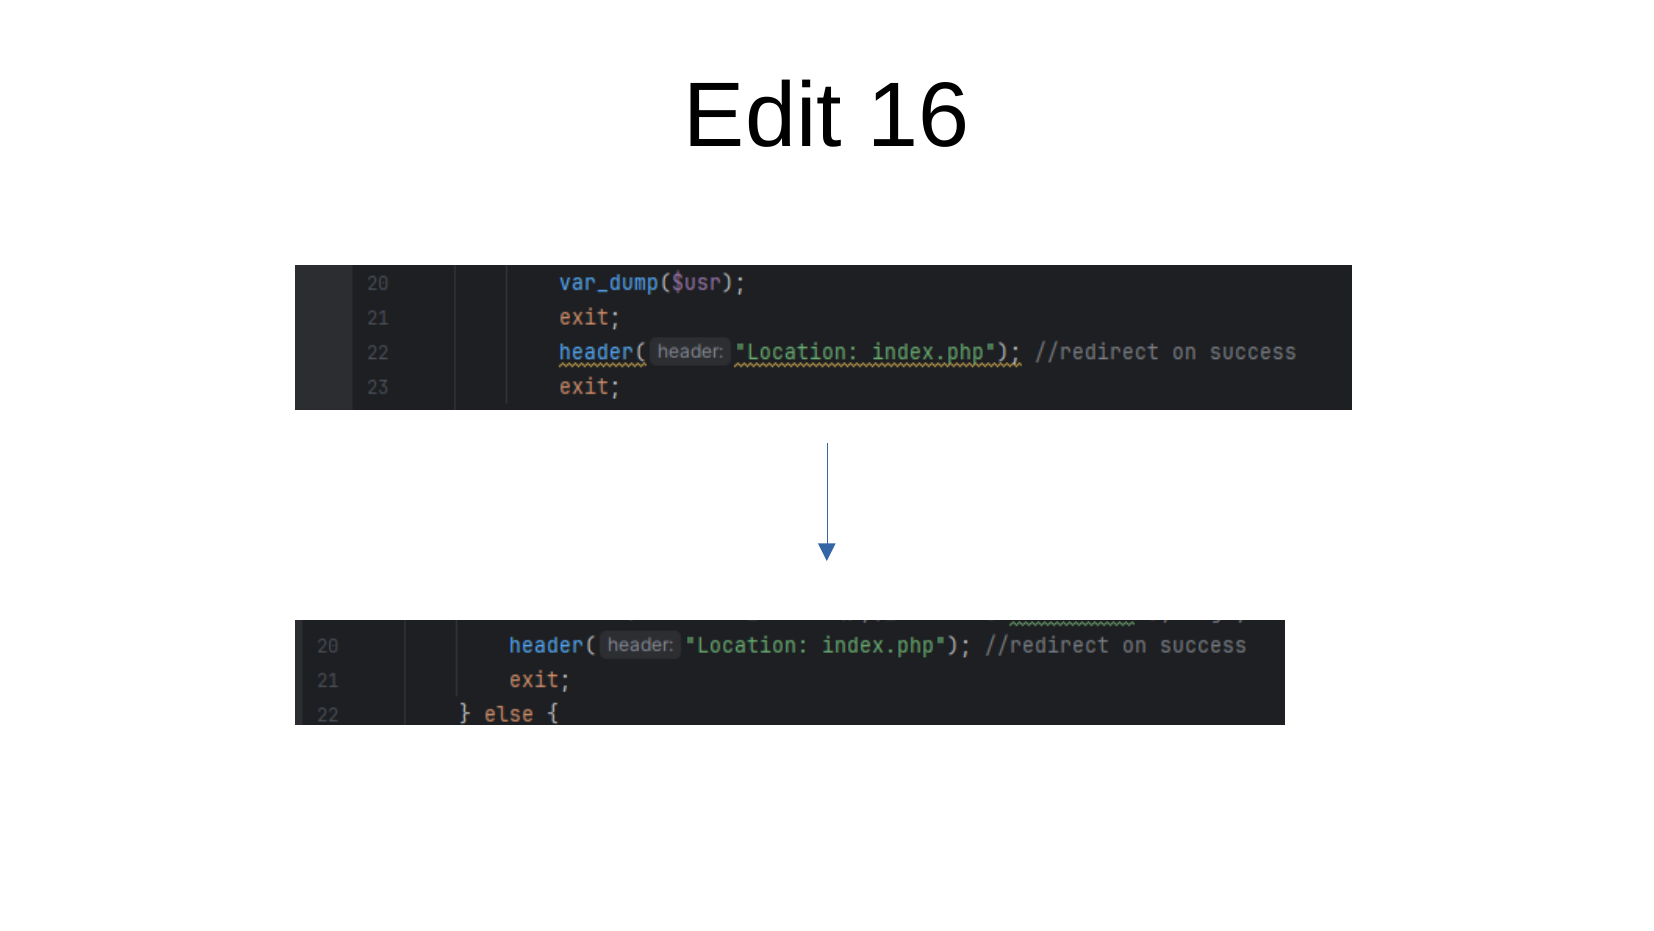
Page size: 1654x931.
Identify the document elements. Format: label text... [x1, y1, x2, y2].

picture [295, 265, 1352, 410]
picture [295, 620, 1285, 725]
title Edit 16 [82, 37, 1571, 193]
